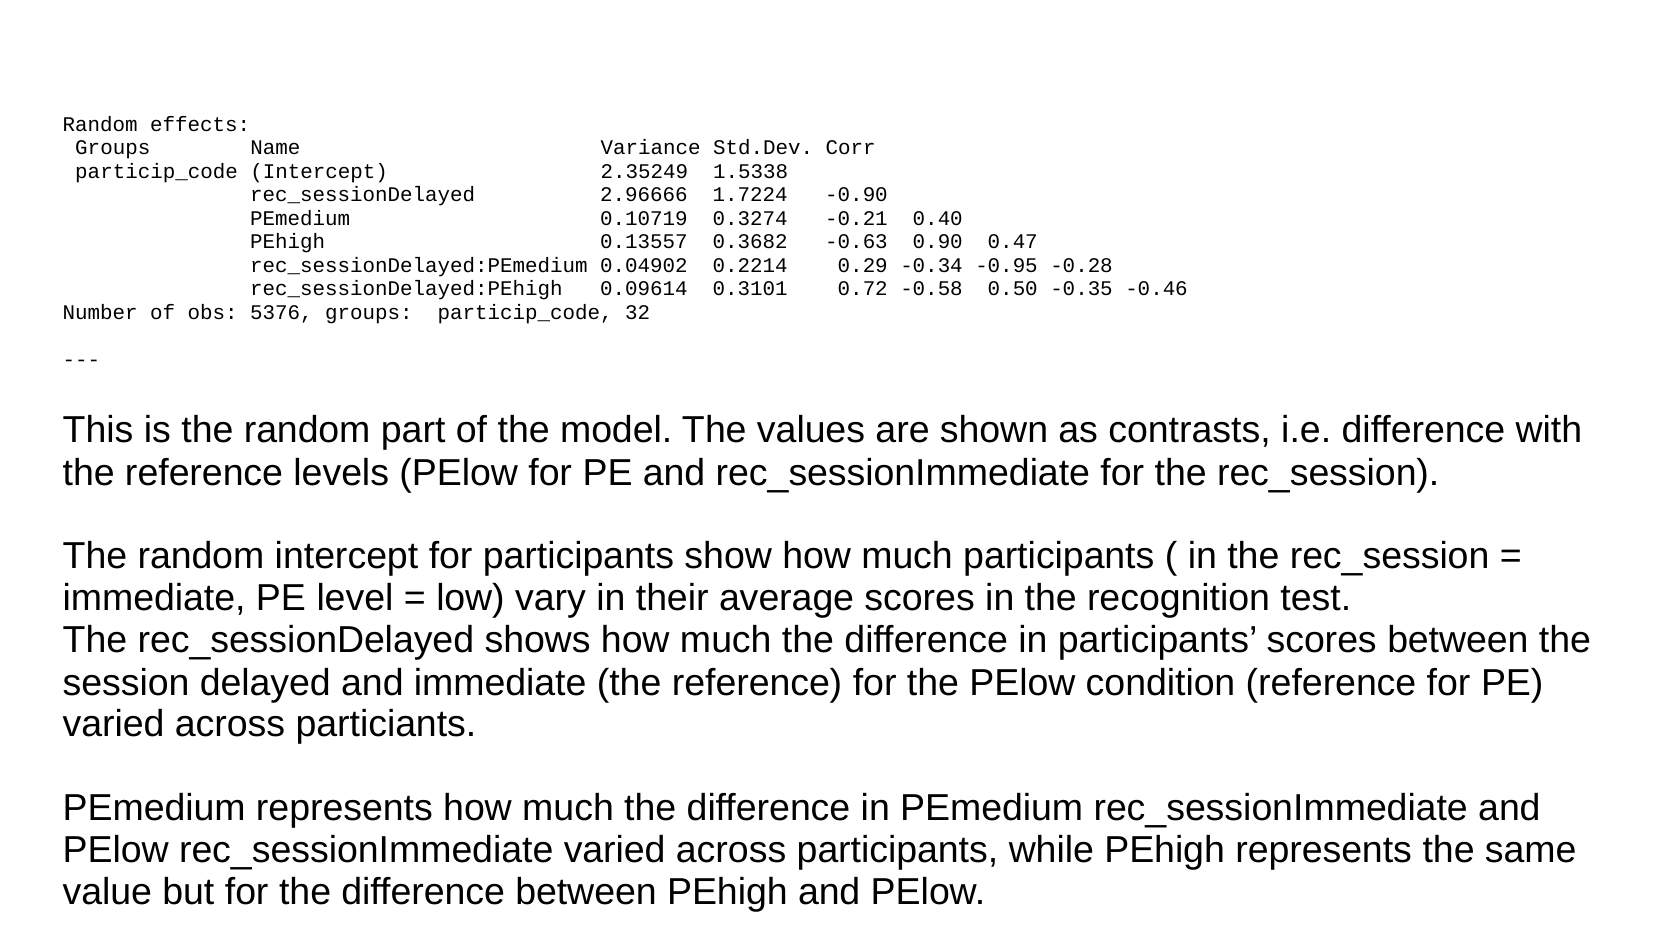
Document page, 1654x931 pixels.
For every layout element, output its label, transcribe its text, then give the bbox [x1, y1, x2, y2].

text_box This is the random part of the model. The values are shown as contrasts, i.e. difference with the reference levels (PElow for PE and rec_sessionImmediate for the rec_session). The random intercept for participants show how much participants ( in the rec_session = immediate, PE level = low) vary in their average scores in the recognition test. The rec_sessionDelayed shows how much the difference in participants’ scores between the session delayed and immediate (the reference) for the PElow condition (reference for PE) varied across particiants. PEmedium represents how much the difference in PEmedium rec_sessionImmediate and PElow rec_sessionImmediate varied across participants, while PEhigh represents the same value but for the difference between PEhigh and PElow. [48, 401, 1619, 931]
text_box Random effects: Groups Name Variance Std.Dev. Corr particip_code (Intercept) 2.35249 1.5338 rec_sessionDelayed 2.96666 1.7224 -0.90 PEmedium 0.10719 0.3274 -0.21 0.40 PEhigh 0.13557 0.3682 -0.63 0.90 0.47 rec_sessionDelayed:PEmedium 0.04902 0.2214 0.29 -0.34 -0.95 -0.28 rec_sessionDelayed:PEhigh 0.09614 0.3101 0.72 -0.58 0.50 -0.35 -0.46 Number of obs: 5376, groups: particip_code, 32 --- [48, 83, 1241, 401]
